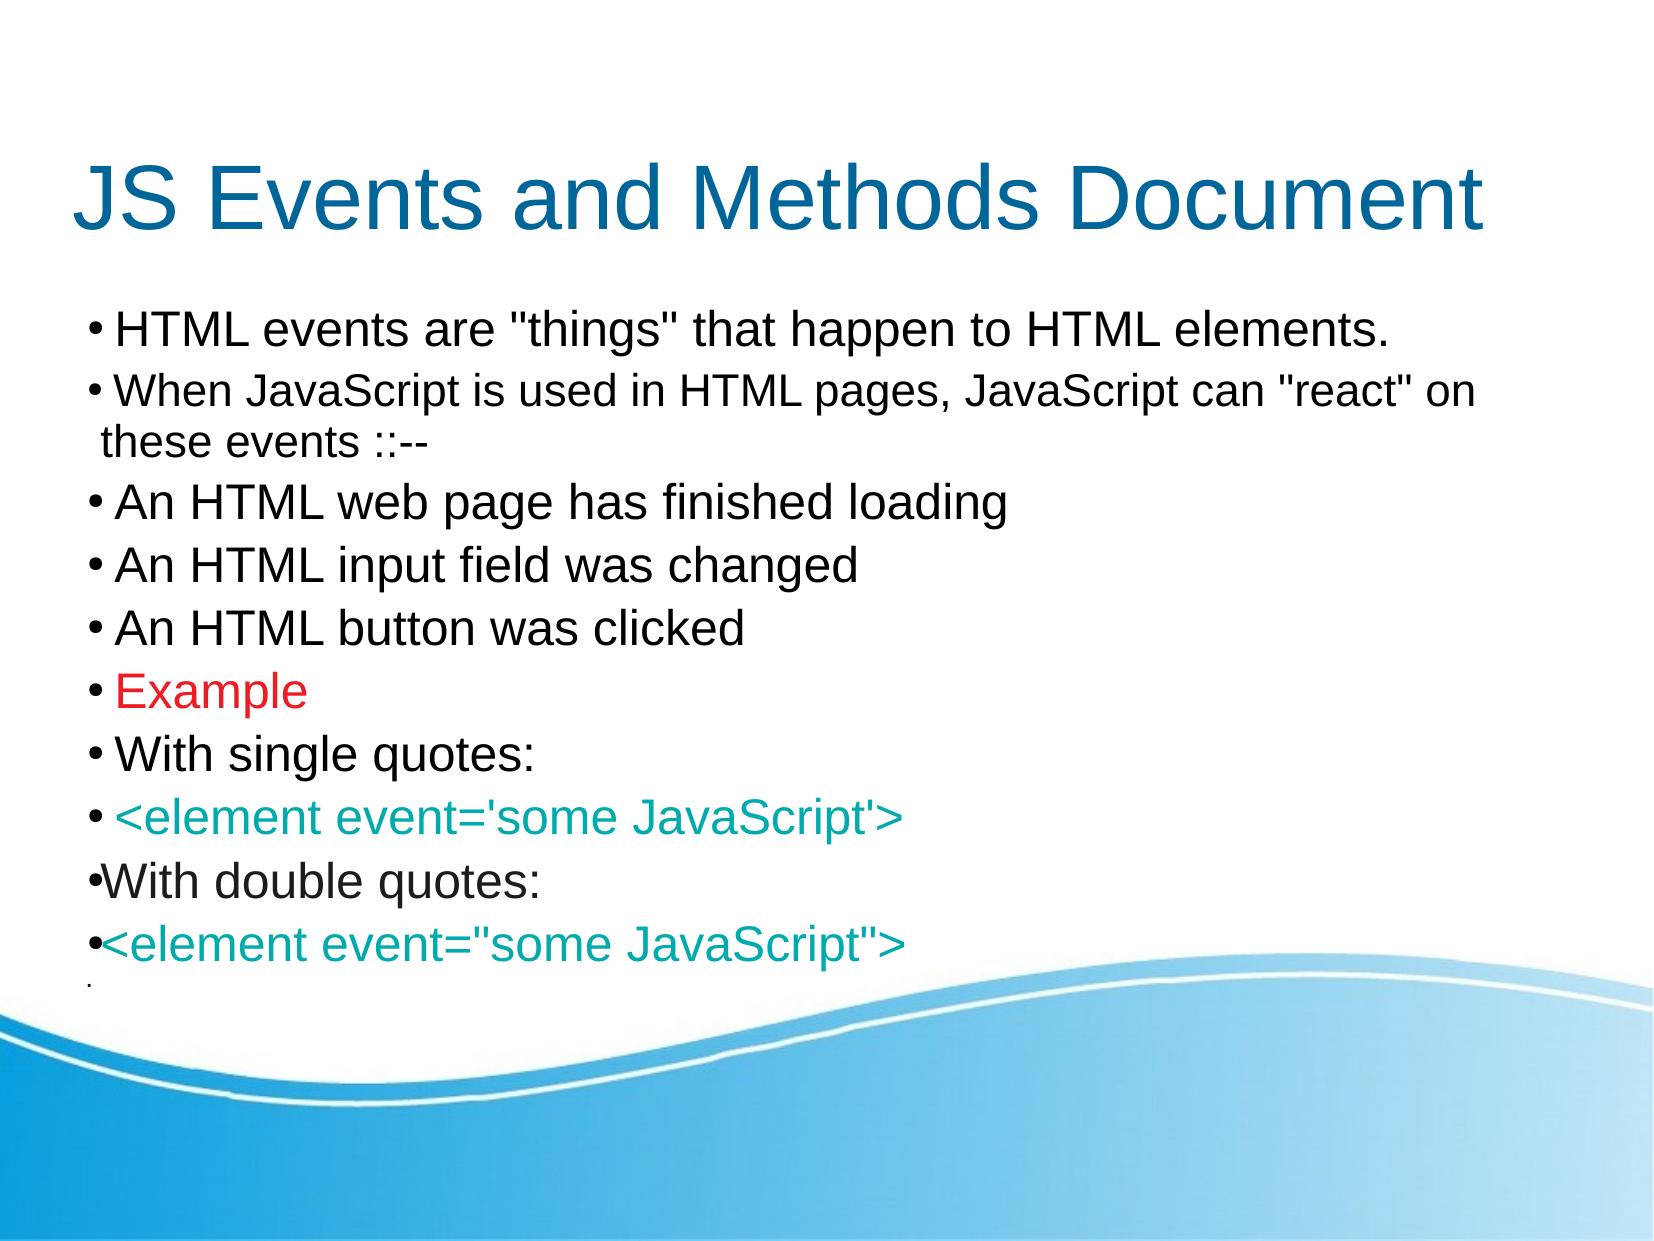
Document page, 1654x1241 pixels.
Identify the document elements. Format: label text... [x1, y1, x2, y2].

list HTML events are "things" that happen to HTML elements. When JavaScript is used in HTML pages, JavaScript can "react" on these events ::-- An HTML web page has finished loading An HTML input field was changed An HTML button was clicked Example With single quotes: <element event='some JavaScript'> With double quotes: <element event="some JavaScript"> [82, 301, 1571, 993]
picture [0, 952, 1654, 1241]
title JS Events and Methods Document [35, 61, 1524, 335]
